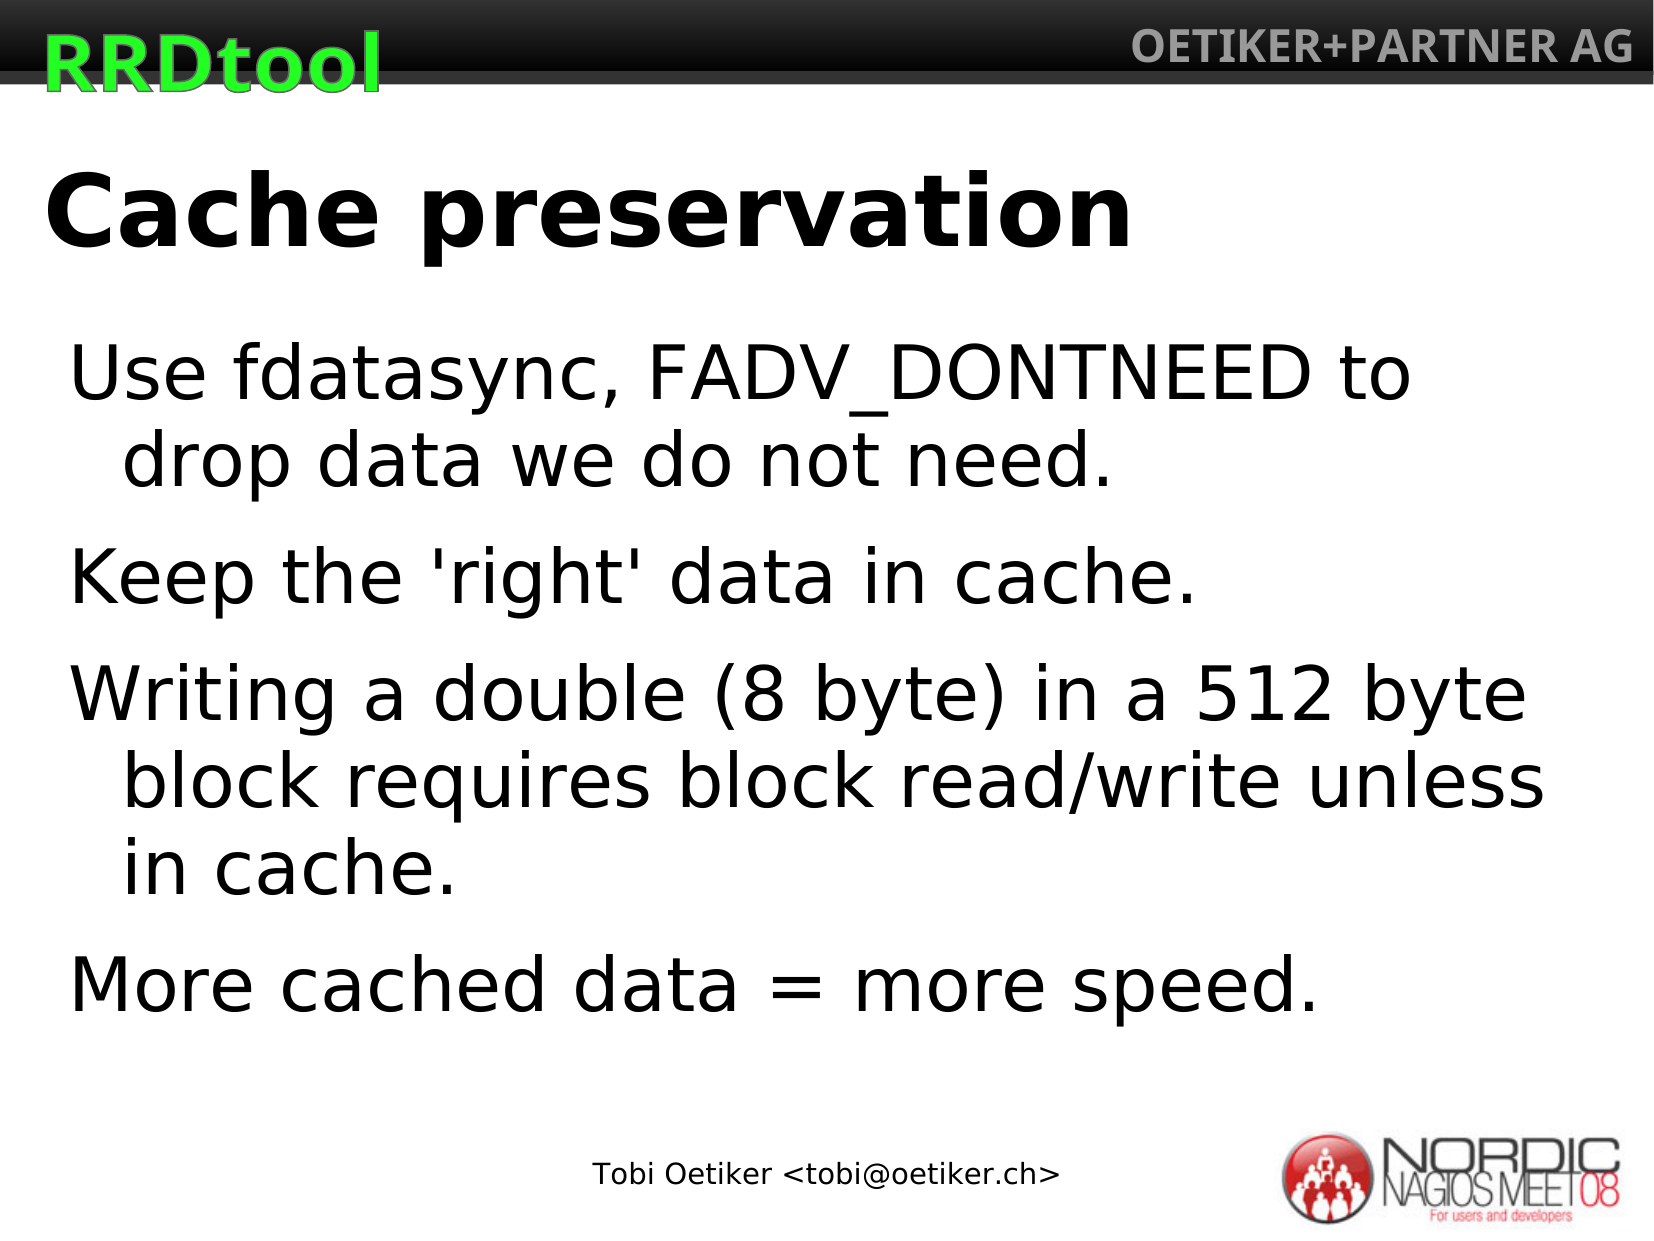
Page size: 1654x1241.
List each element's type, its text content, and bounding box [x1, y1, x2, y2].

list Use fdatasync, FADV_DONTNEED to drop data we do not need. Keep the 'right' data in cache. Writing a double (8 byte) in a 512 byte block requires block read/write unless in cache. More cached data = more speed. [50, 329, 1571, 1099]
picture [1262, 1116, 1654, 1241]
title Cache preservation [43, 137, 1582, 287]
